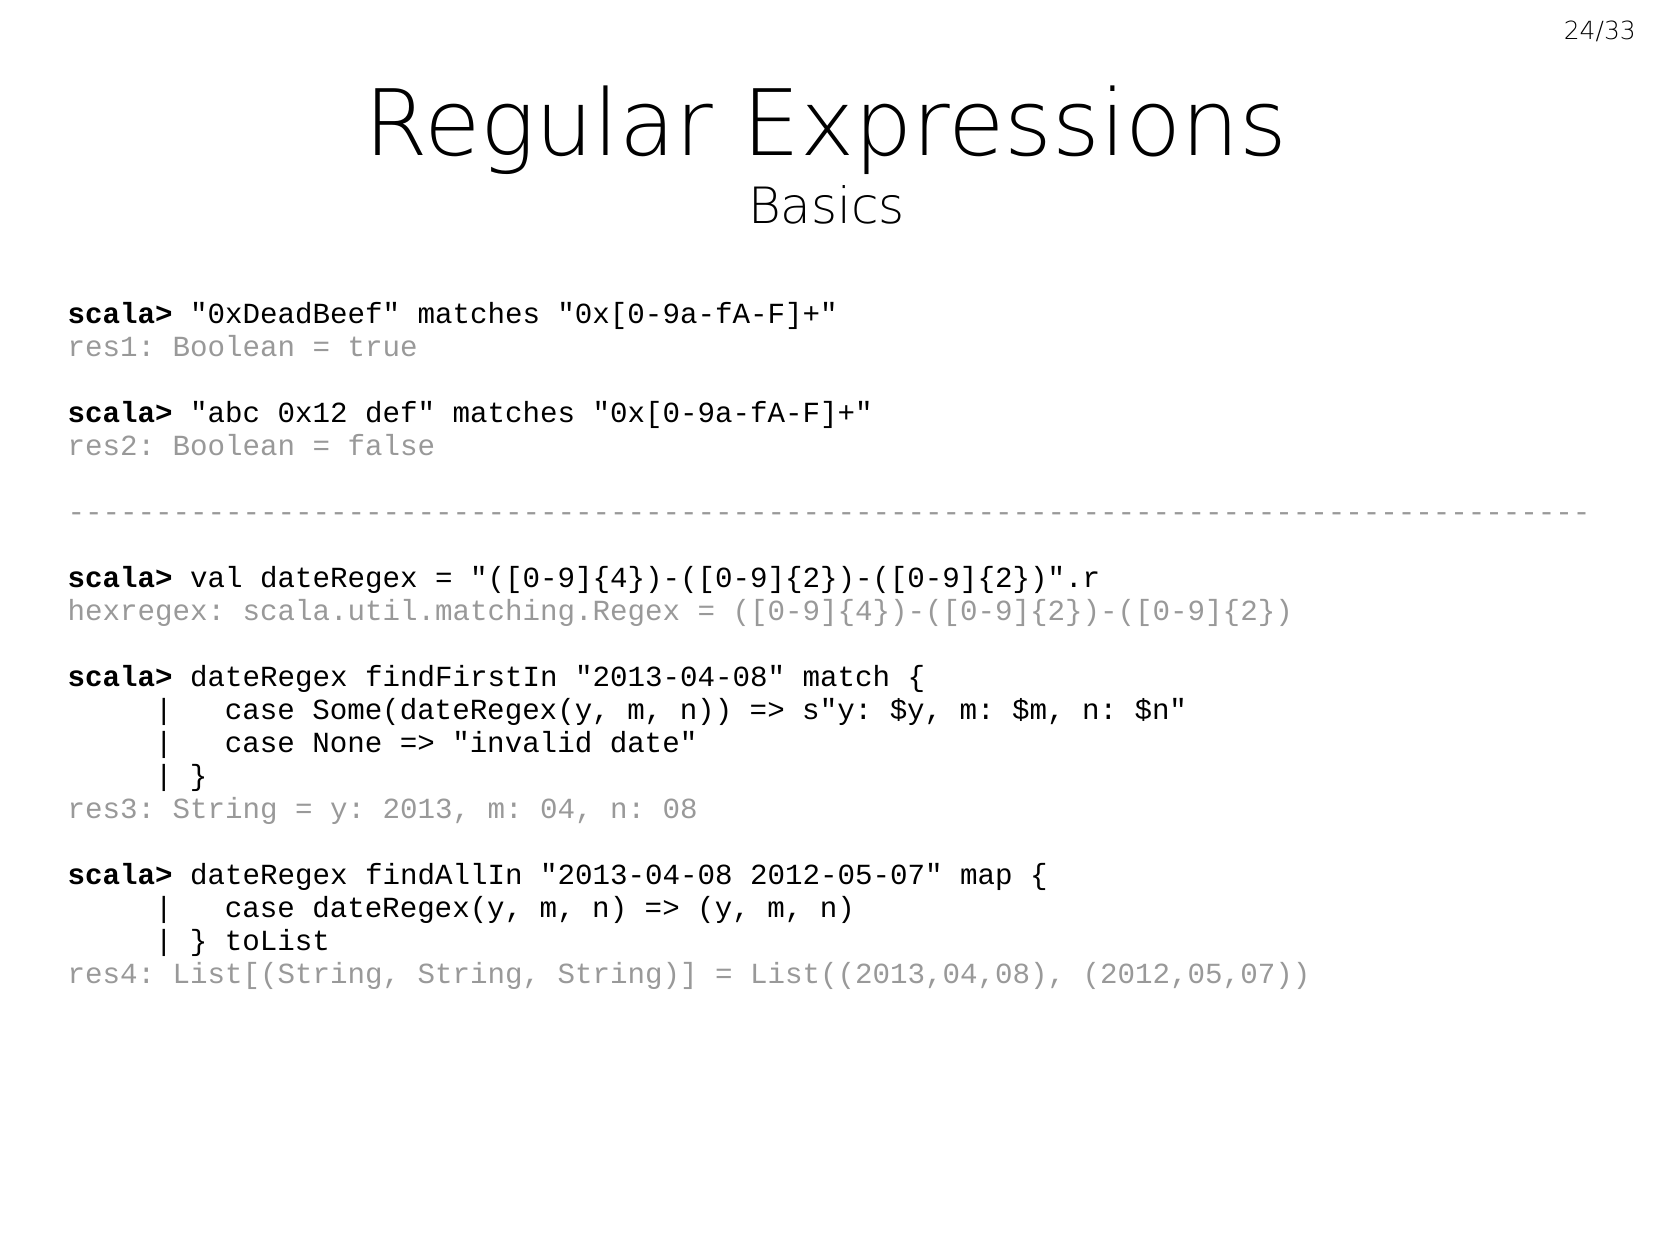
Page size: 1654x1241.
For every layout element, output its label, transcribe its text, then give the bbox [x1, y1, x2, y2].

text_box [195, 765, 225, 836]
title Regular Expressions Basics [82, 49, 1571, 257]
text_box scala> "0xDeadBeef" matches "0x[0-9a-fA-F]+" res1: Boolean = true scala> "abc 0x12 def" matches "0x[0-9a-fA-F]+" res2: Boolean = false --------------------------------------------------------------------------------------- scala> val dateRegex = "([0-9]{4})-([0-9]{2})-([0-9]{2})".r hexregex: scala.util.matching.Regex = ([0-9]{4})-([0-9]{2})-([0-9]{2}) scala> dateRegex findFirstIn "2013-04-08" match { | case Some(dateRegex(y, m, n)) => s"y: $y, m: $m, n: $n" | case None => "invalid date" | } res3: String = y: 2013, m: 04, n: 08 scala> dateRegex findAllIn "2013-04-08 2012-05-07" map { | case dateRegex(y, m, n) => (y, m, n) | } toList res4: List[(String, String, String)] = List((2013,04,08), (2012,05,07)) [52, 291, 1621, 1201]
